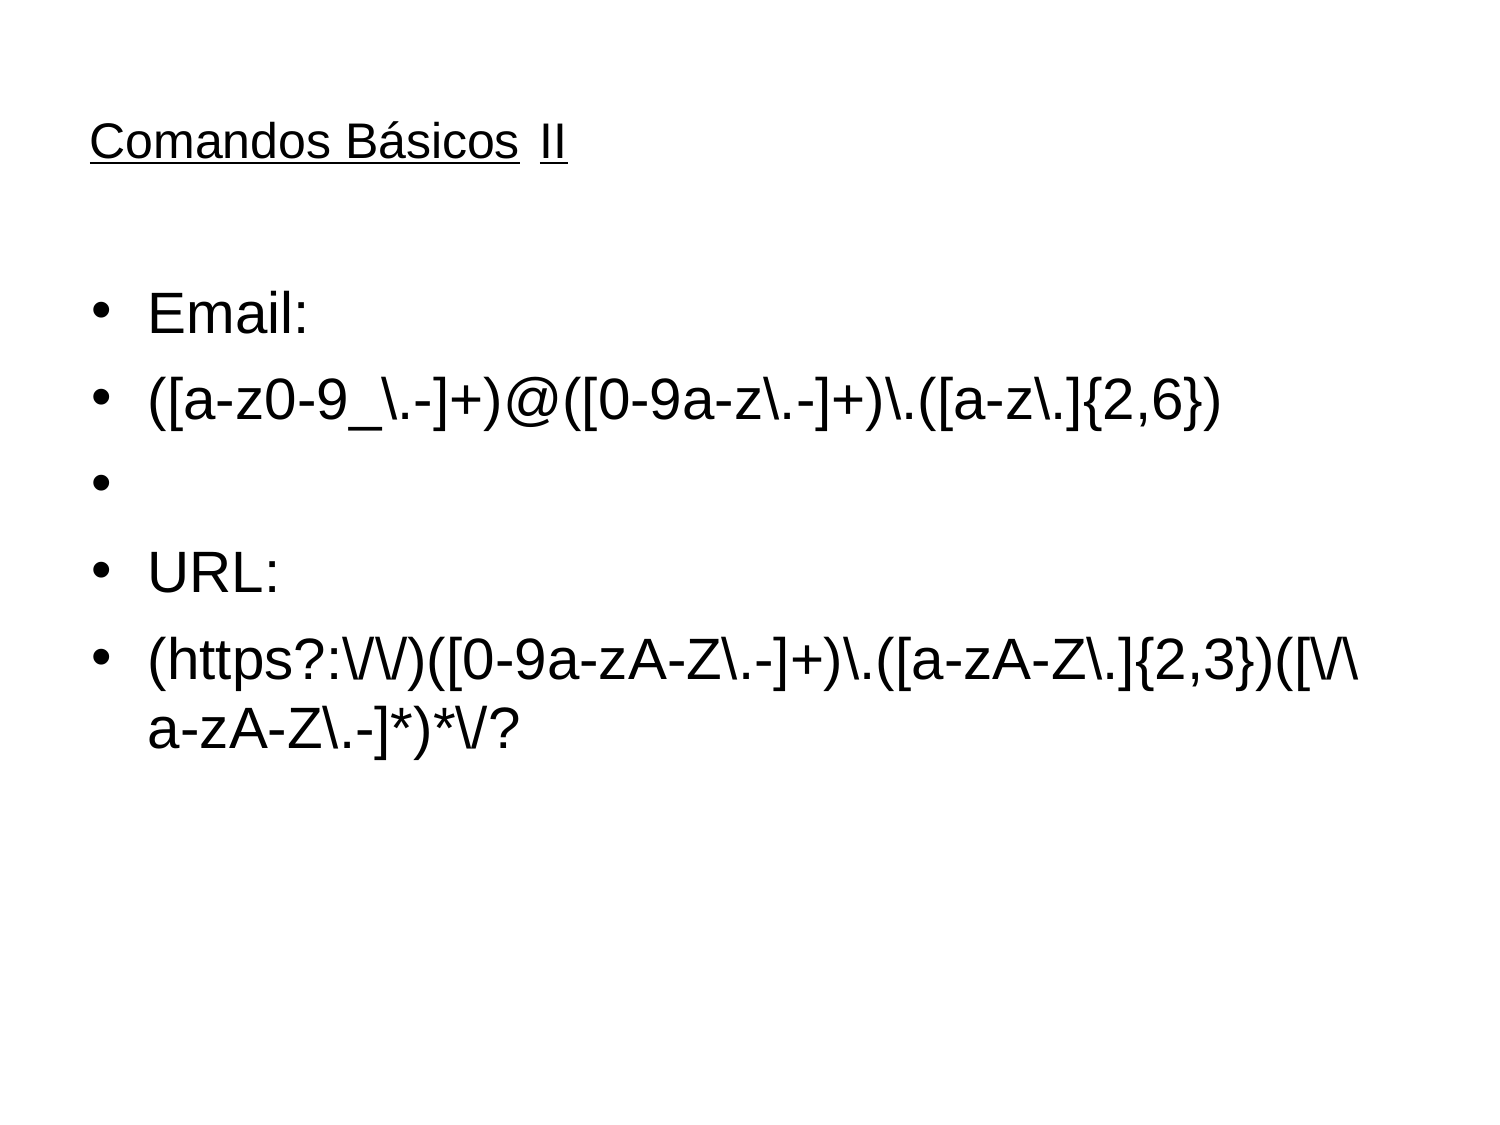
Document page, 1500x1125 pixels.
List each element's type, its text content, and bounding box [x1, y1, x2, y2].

list Email: ([a-z0-9_\.-]+)@([0-9a-z\.-]+)\.([a-z\.]{2,6}) URL: (https?:\/\/)([0-9a-zA-Z\.-]+)\.([a-zA-Z\.]{2,3})([\/\a-zA-Z\.-]*)*\/? [76, 267, 1427, 1010]
title Comandos Básicos II [75, 45, 1426, 233]
